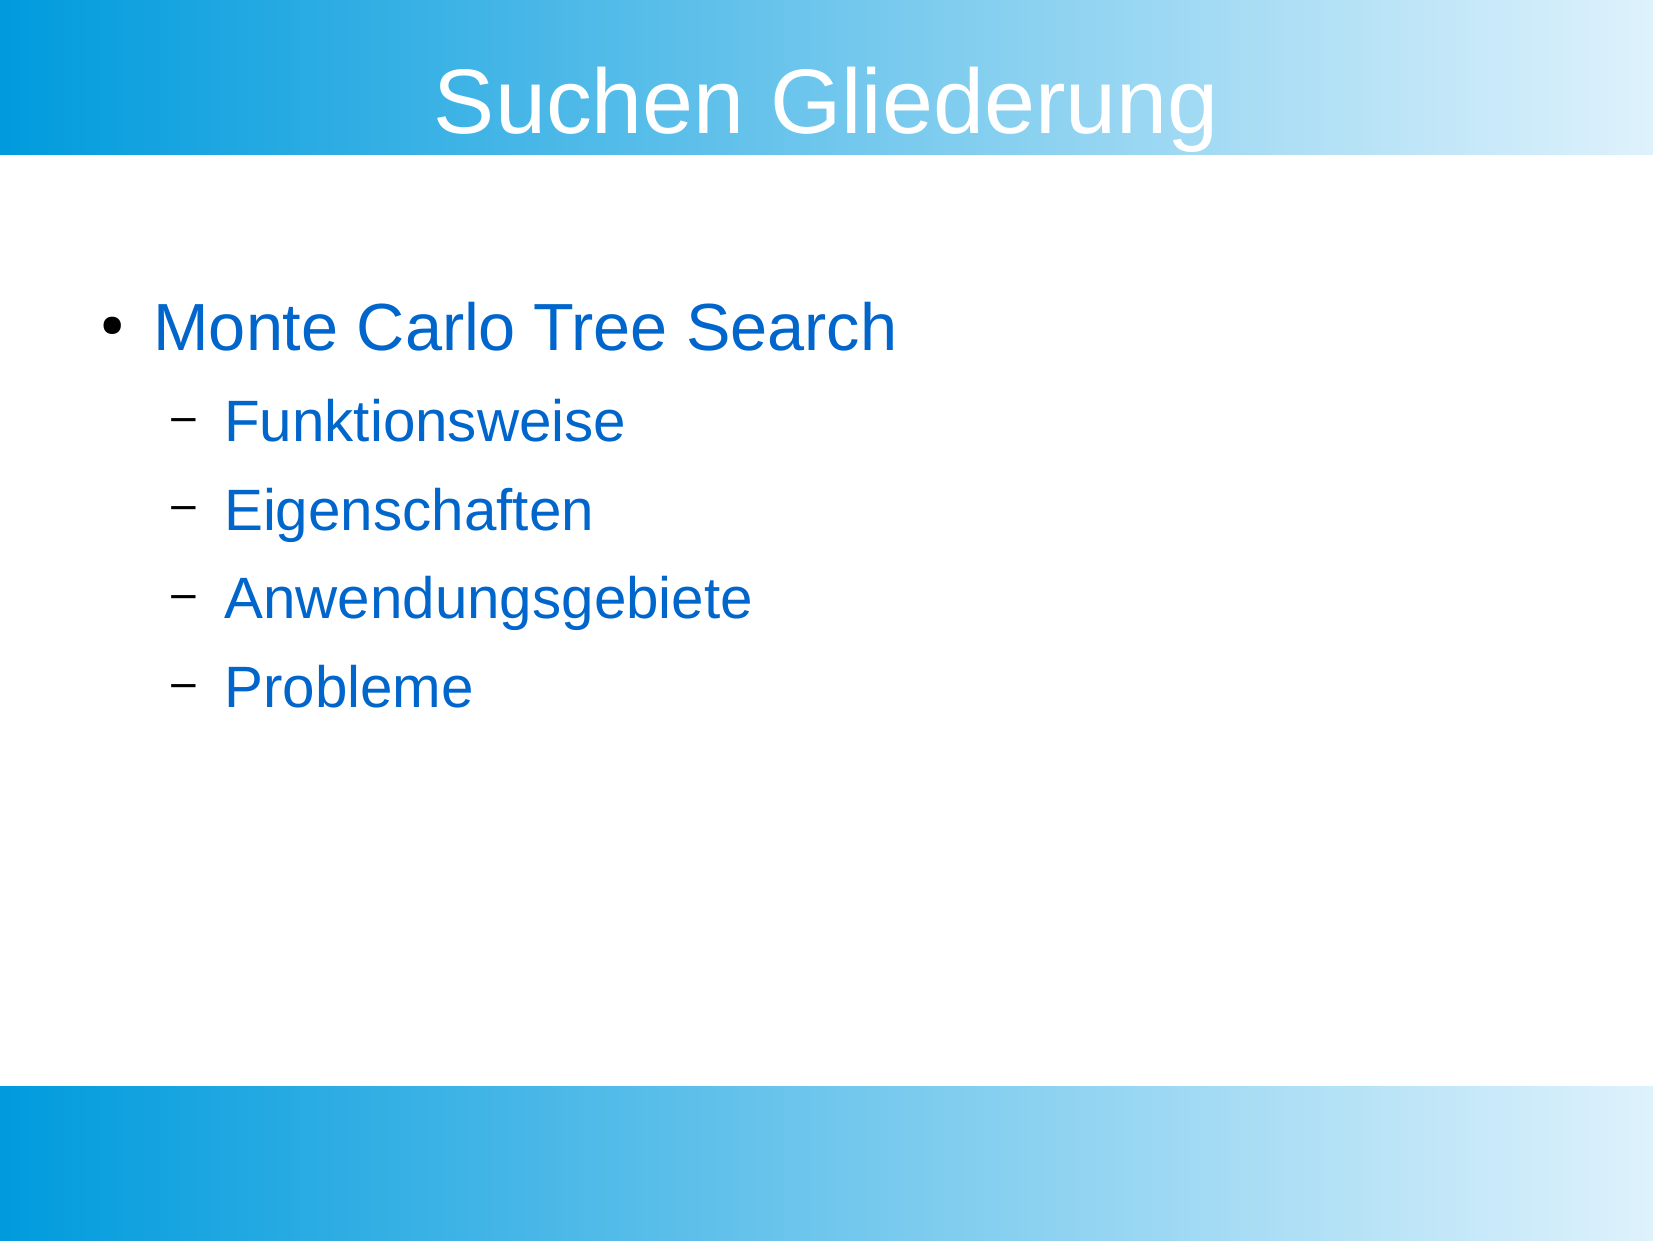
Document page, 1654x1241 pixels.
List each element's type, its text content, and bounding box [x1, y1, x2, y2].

list Monte Carlo Tree Search Funktionsweise Eigenschaften Anwendungsgebiete Probleme [82, 290, 1571, 1010]
title Suchen Gliederung [82, 49, 1571, 155]
